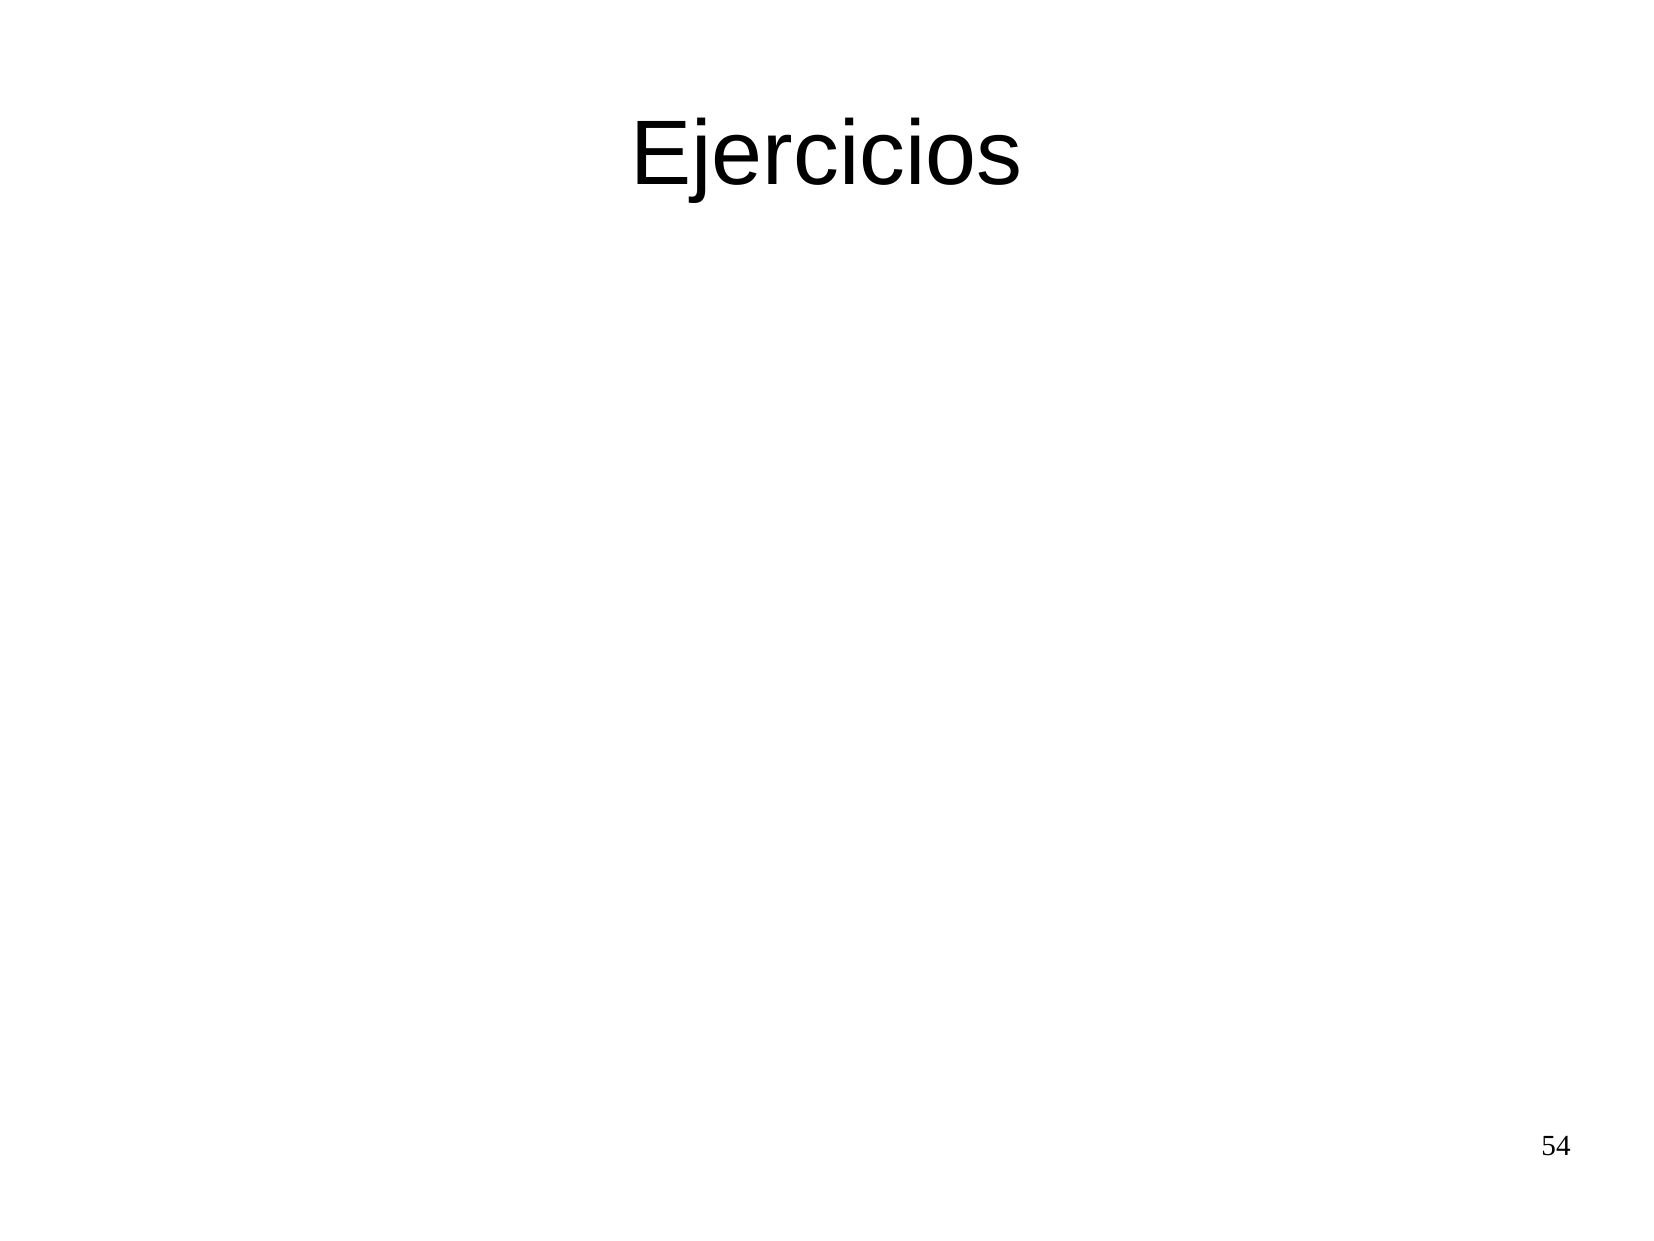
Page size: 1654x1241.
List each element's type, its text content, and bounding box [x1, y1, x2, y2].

title Ejercicios [82, 49, 1571, 257]
